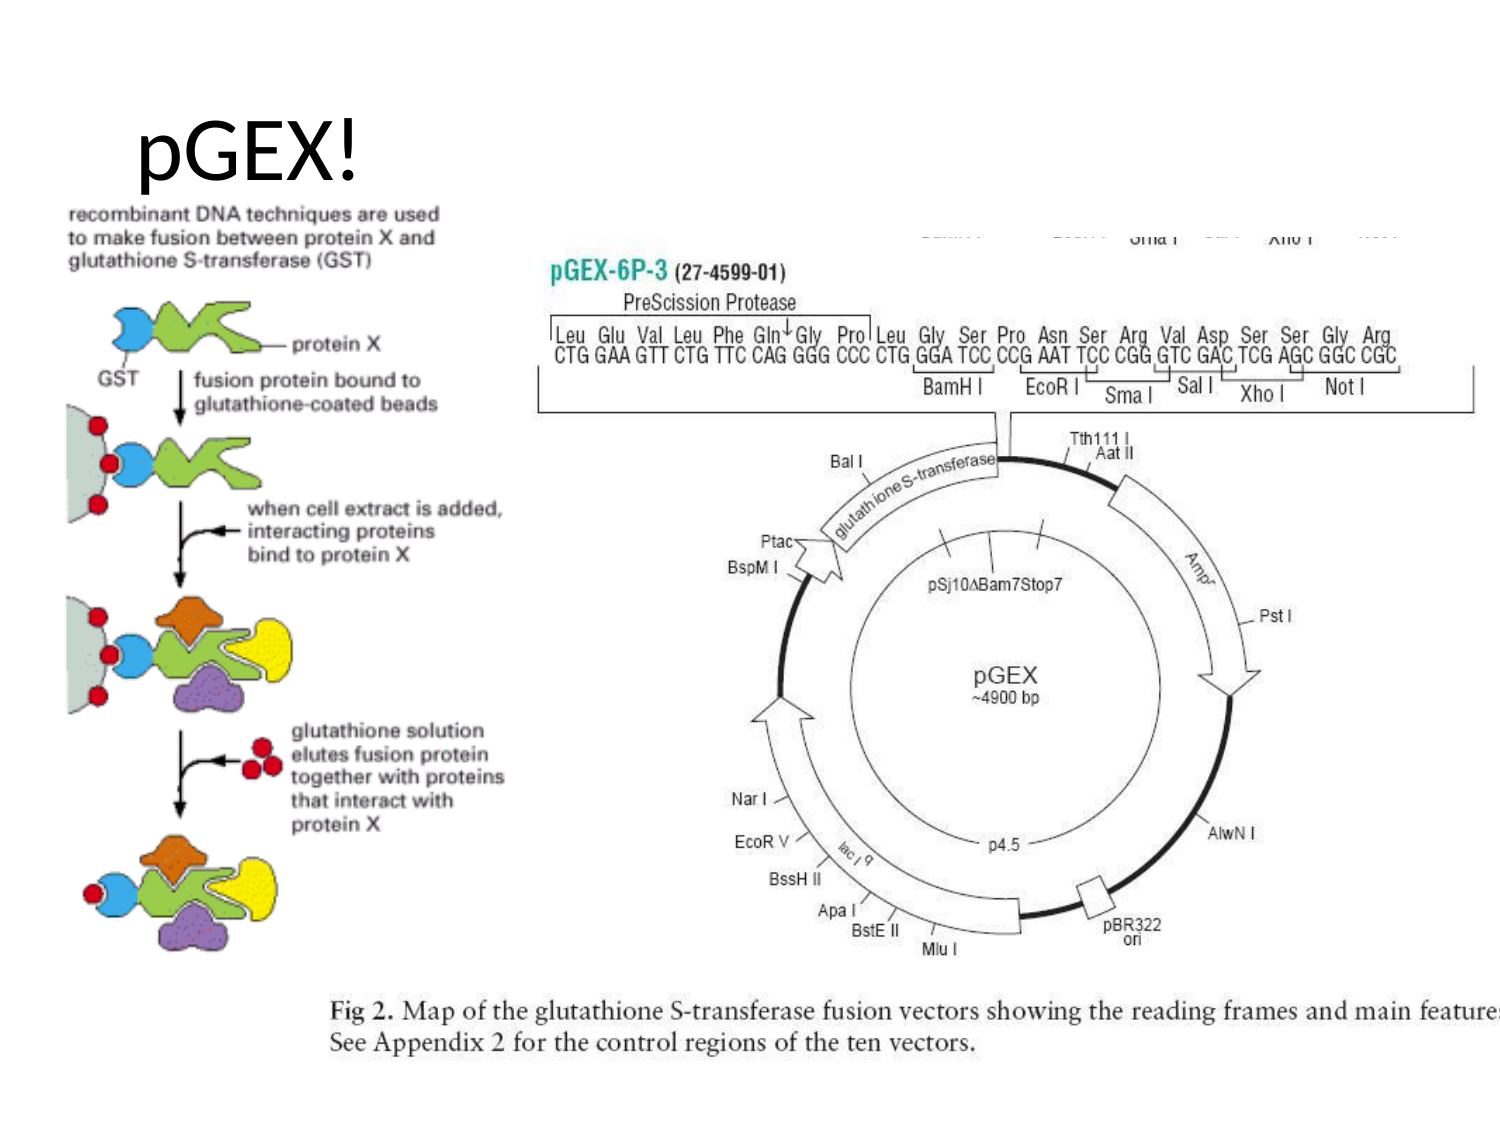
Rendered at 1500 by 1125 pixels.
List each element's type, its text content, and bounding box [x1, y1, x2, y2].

title pGEX! [74, 49, 425, 199]
picture [50, 199, 1500, 1097]
